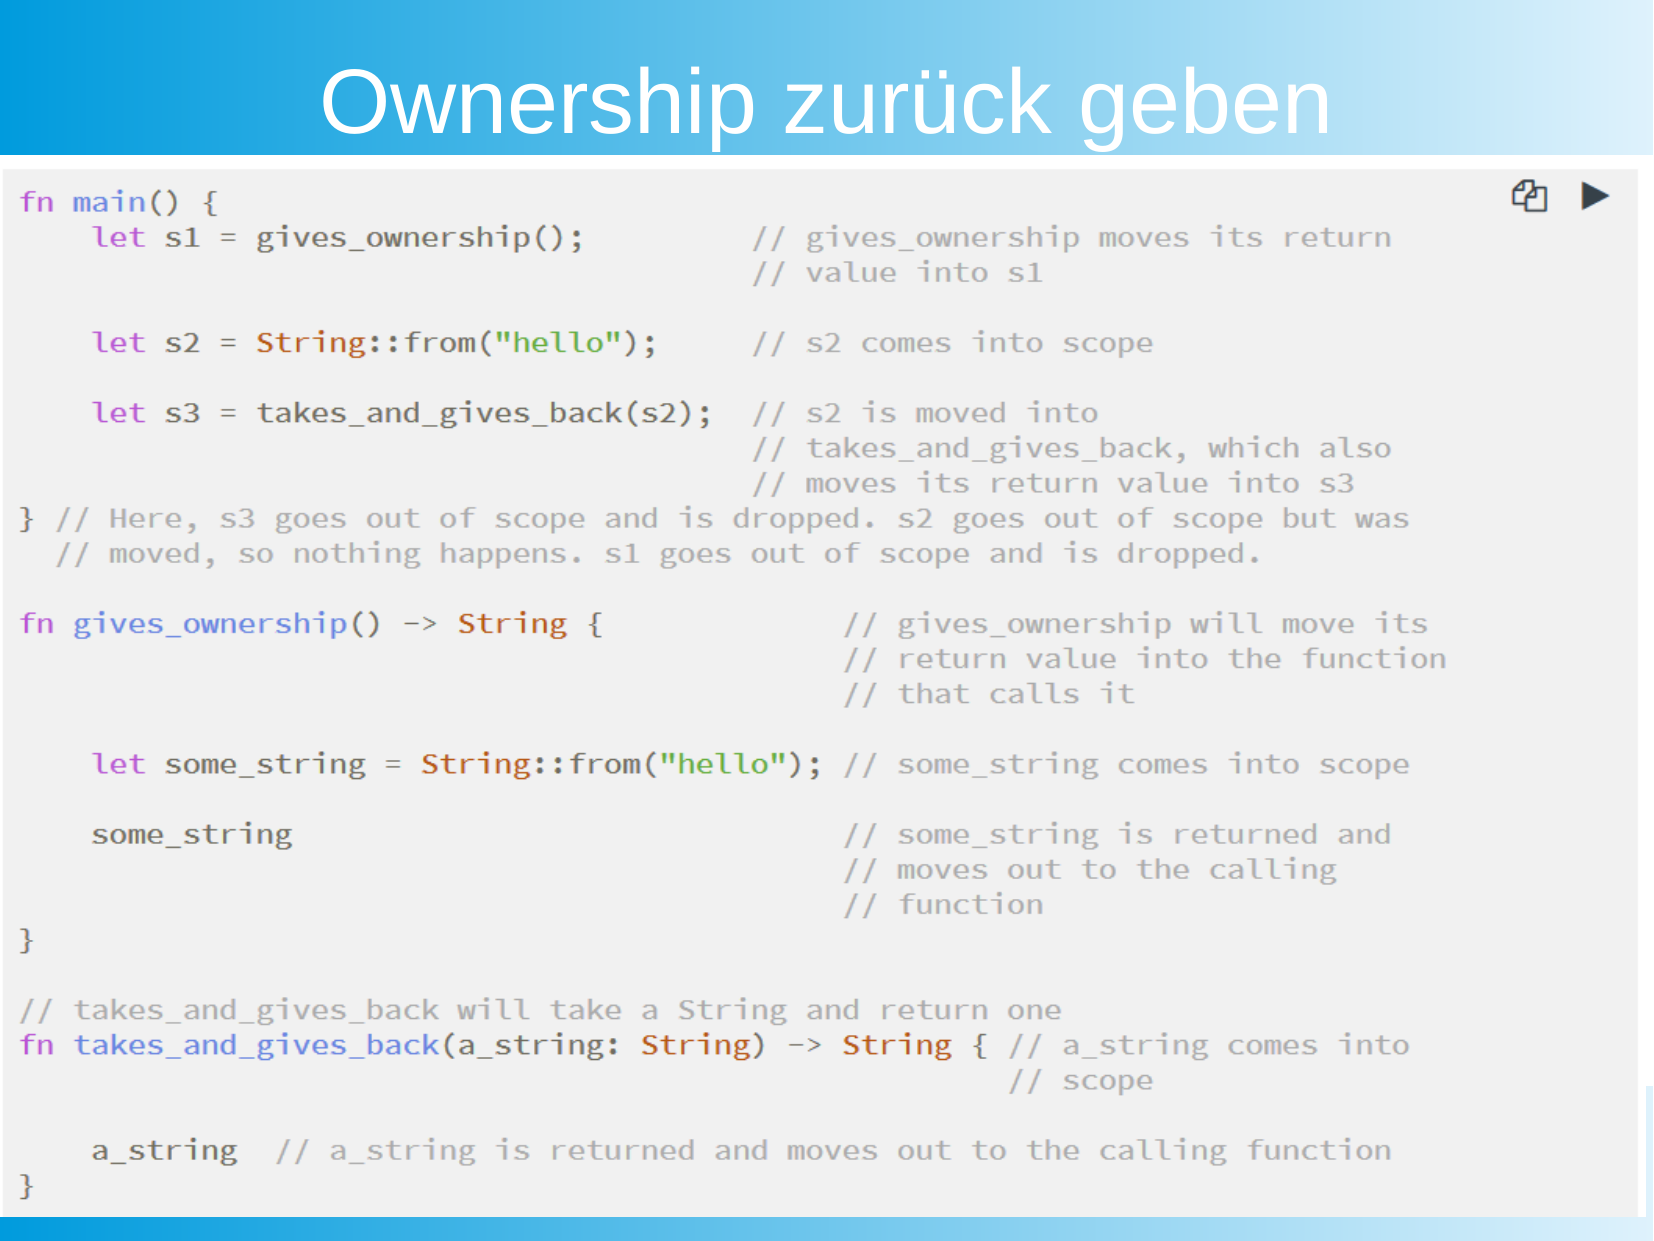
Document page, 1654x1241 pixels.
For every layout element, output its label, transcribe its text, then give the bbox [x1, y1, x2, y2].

title Ownership zurück geben [82, 49, 1571, 155]
picture [0, 165, 1646, 1241]
